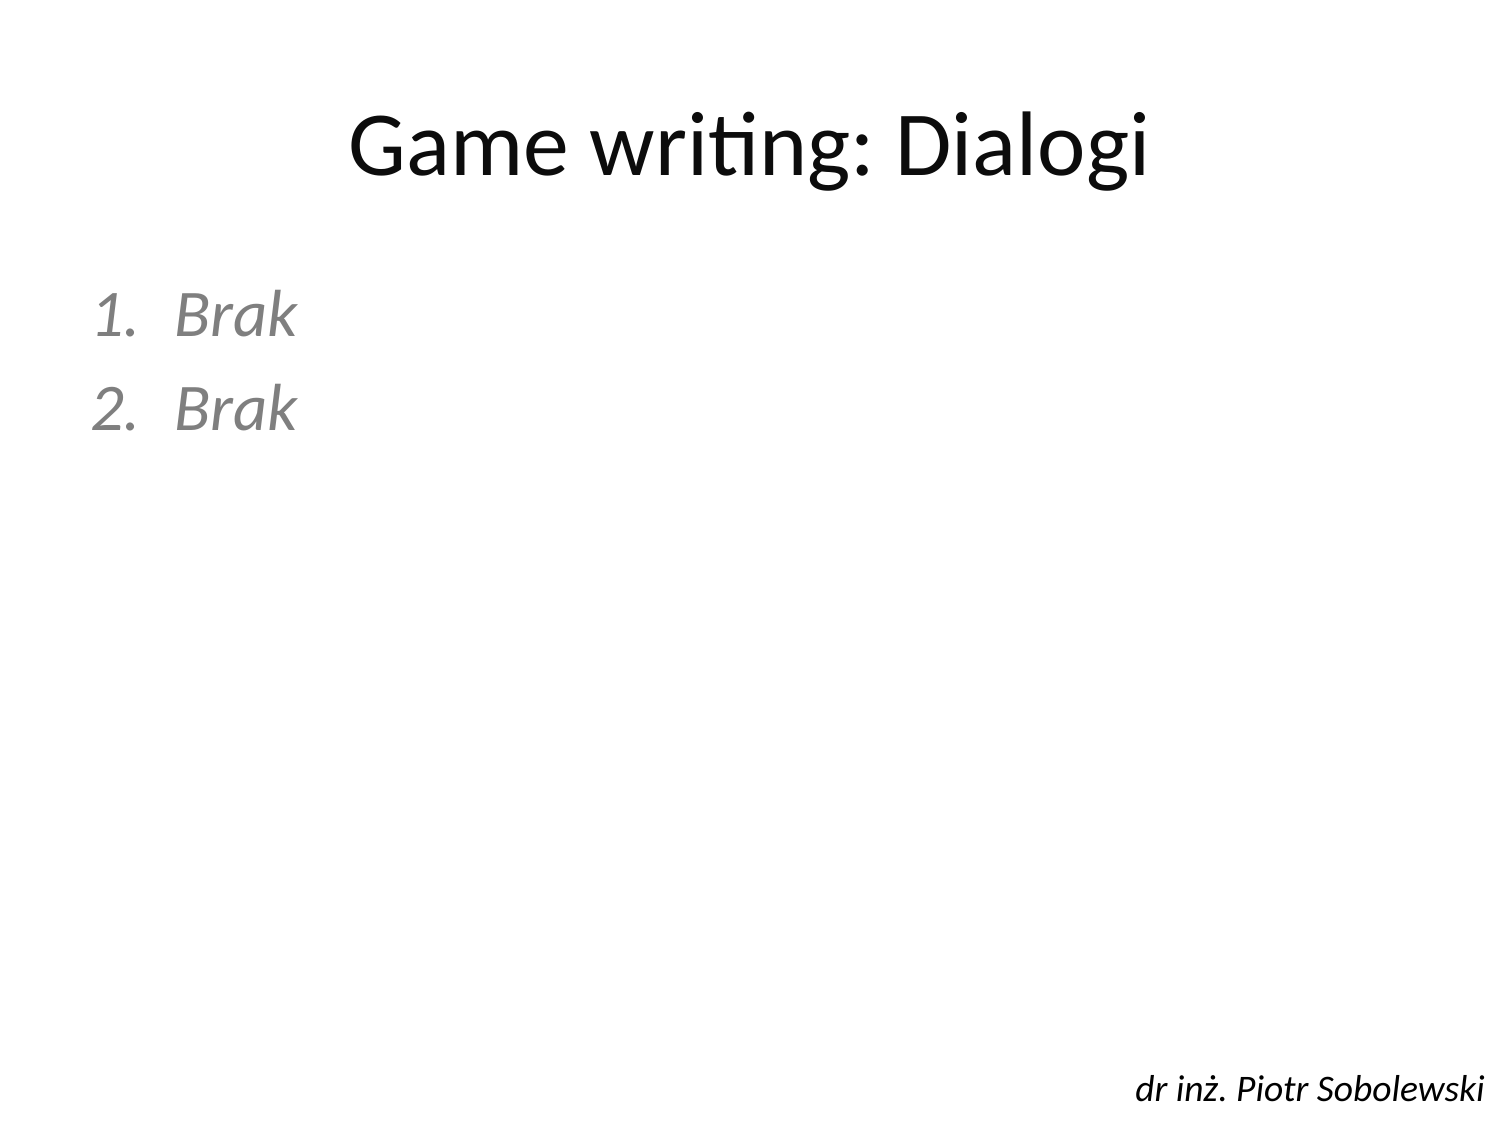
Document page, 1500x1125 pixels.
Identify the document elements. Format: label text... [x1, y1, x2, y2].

title Game writing: Dialogi [75, 45, 1425, 233]
text_box dr inż. Piotr Sobolewski [823, 1049, 1500, 1125]
list Brak Brak [75, 262, 1425, 1005]
